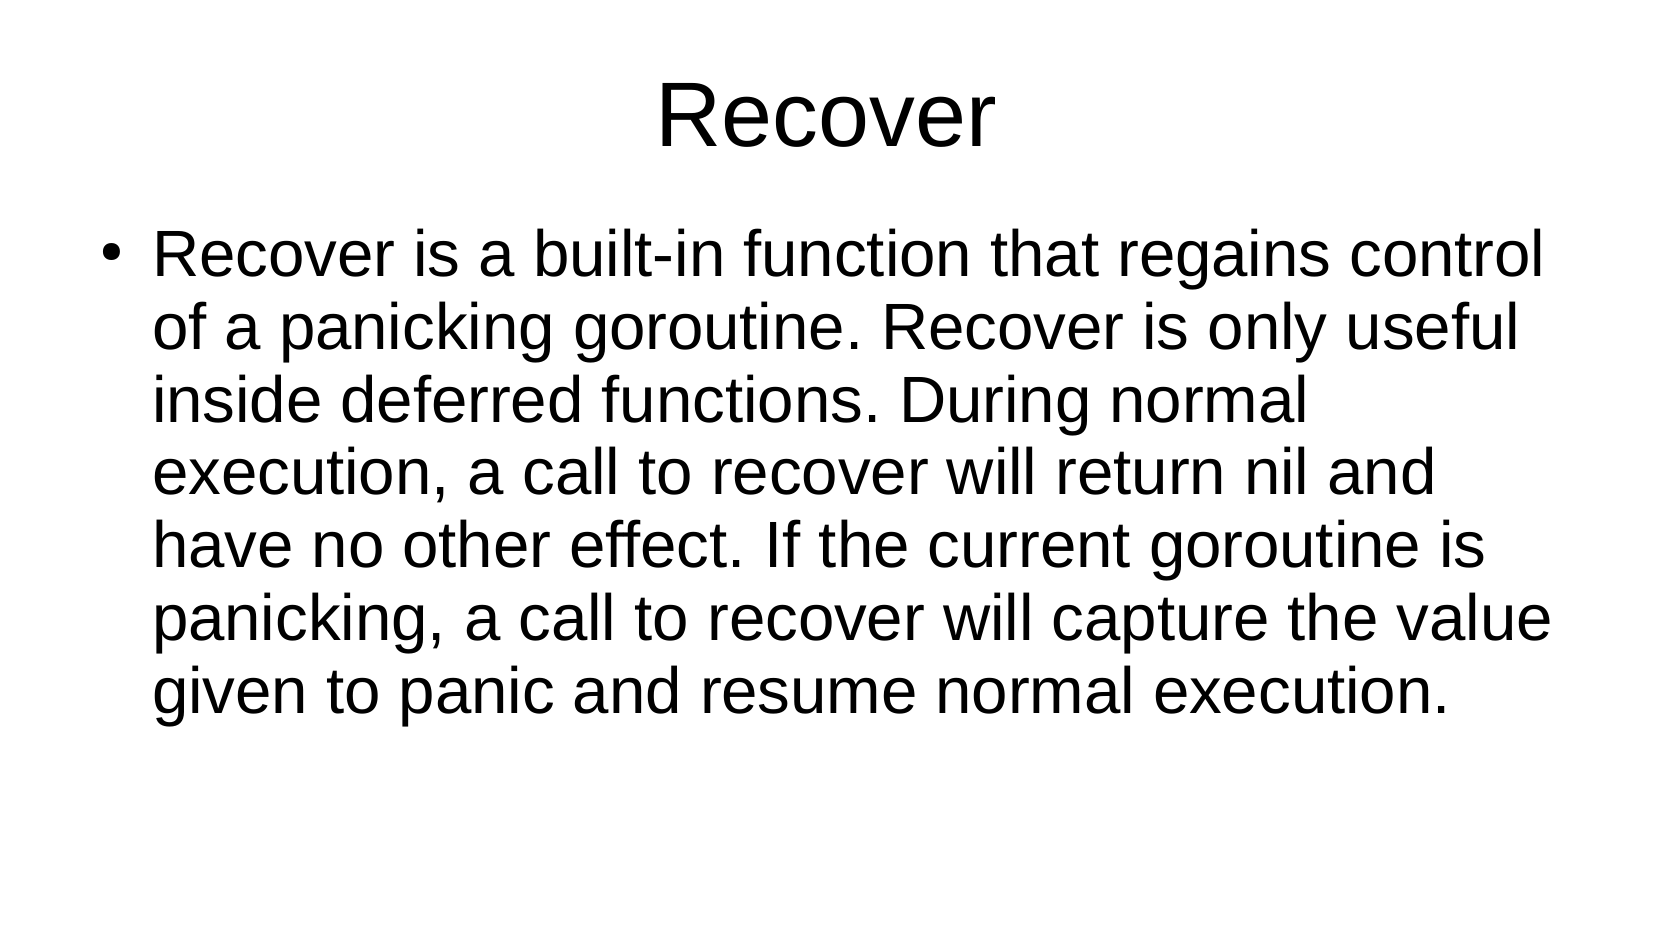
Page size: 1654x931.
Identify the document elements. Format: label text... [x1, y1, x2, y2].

list Recover is a built-in function that regains control of a panicking goroutine. Recover is only useful inside deferred functions. During normal execution, a call to recover will return nil and have no other effect. If the current goroutine is panicking, a call to recover will capture the value given to panic and resume normal execution. [82, 217, 1571, 758]
title Recover [82, 37, 1571, 193]
